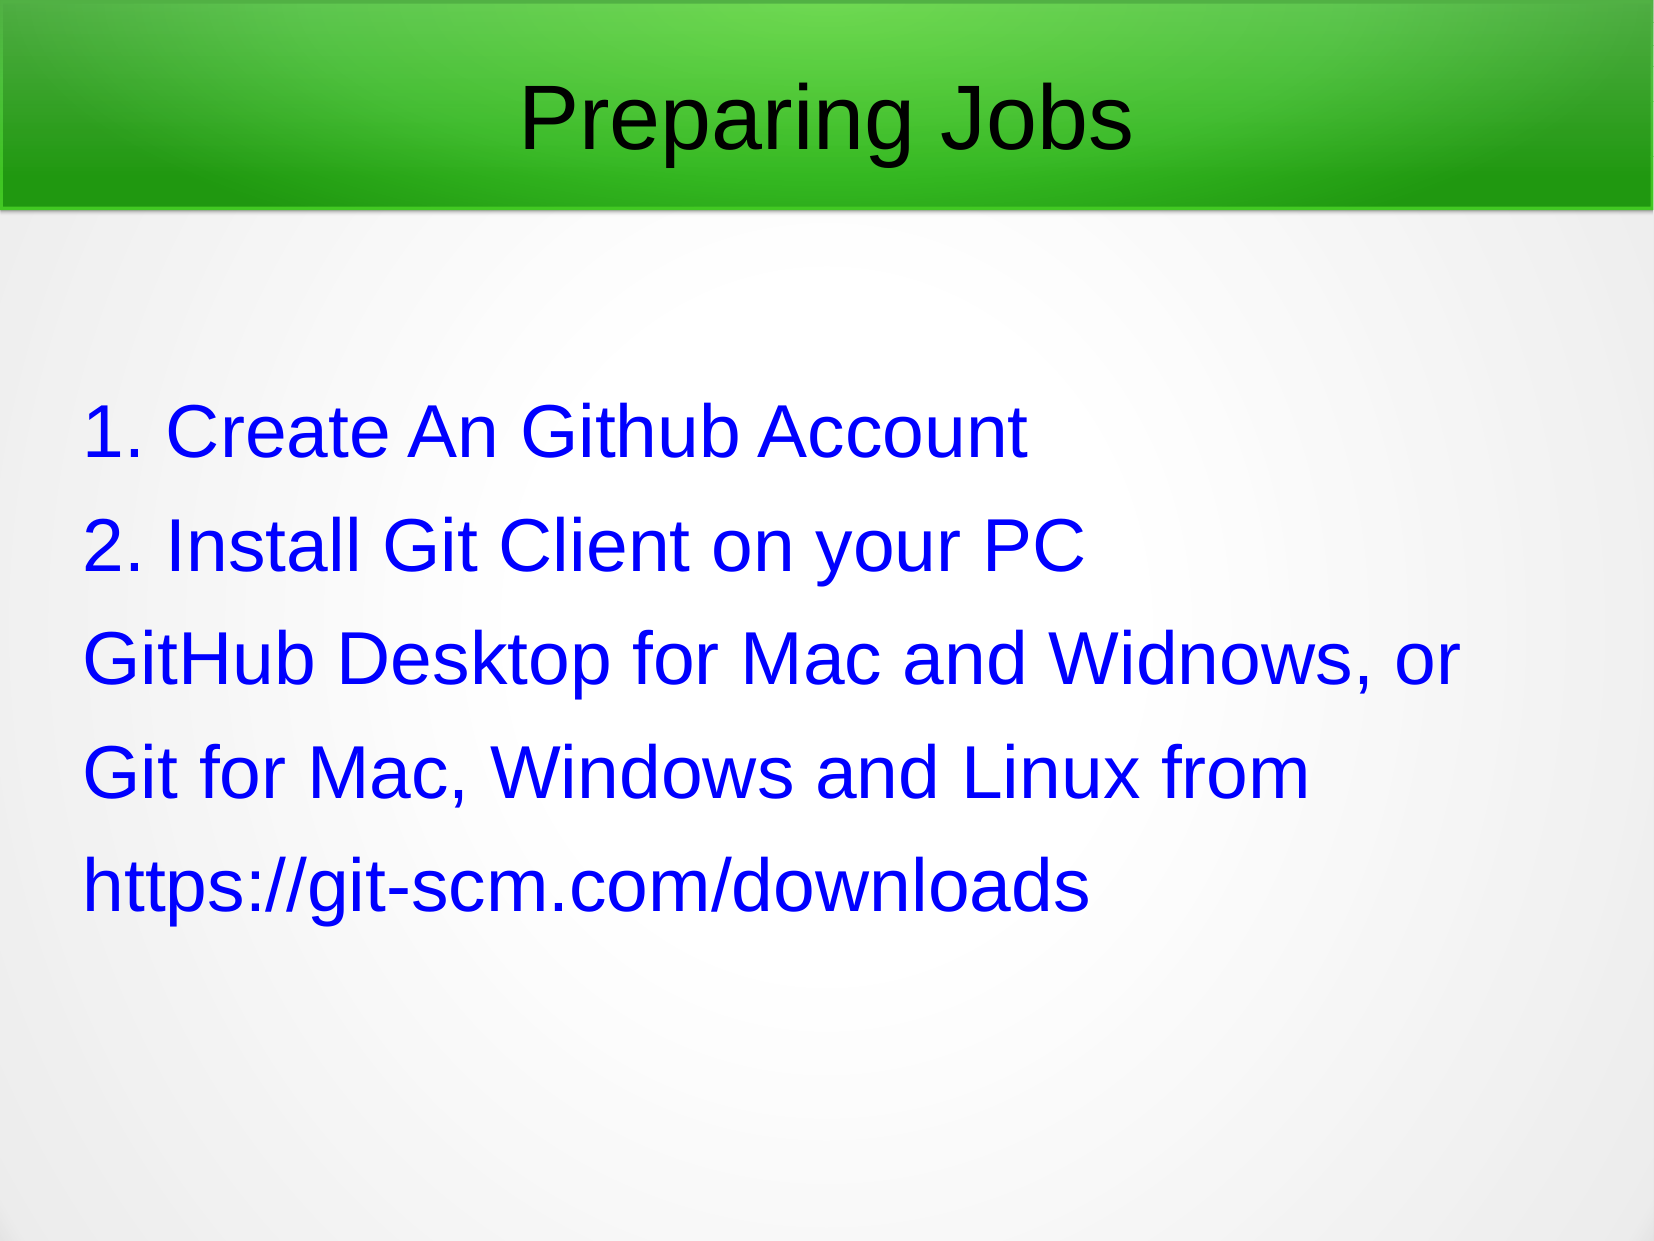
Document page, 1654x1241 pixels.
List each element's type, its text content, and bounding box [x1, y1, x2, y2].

subtitle 1. Create An Github Account 2. Install Git Client on your PC GitHub Desktop for Mac and Widnows, or Git for Mac, Windows and Linux from https://git-scm.com/downloads [82, 299, 1571, 1019]
title Preparing Jobs [82, 47, 1571, 189]
